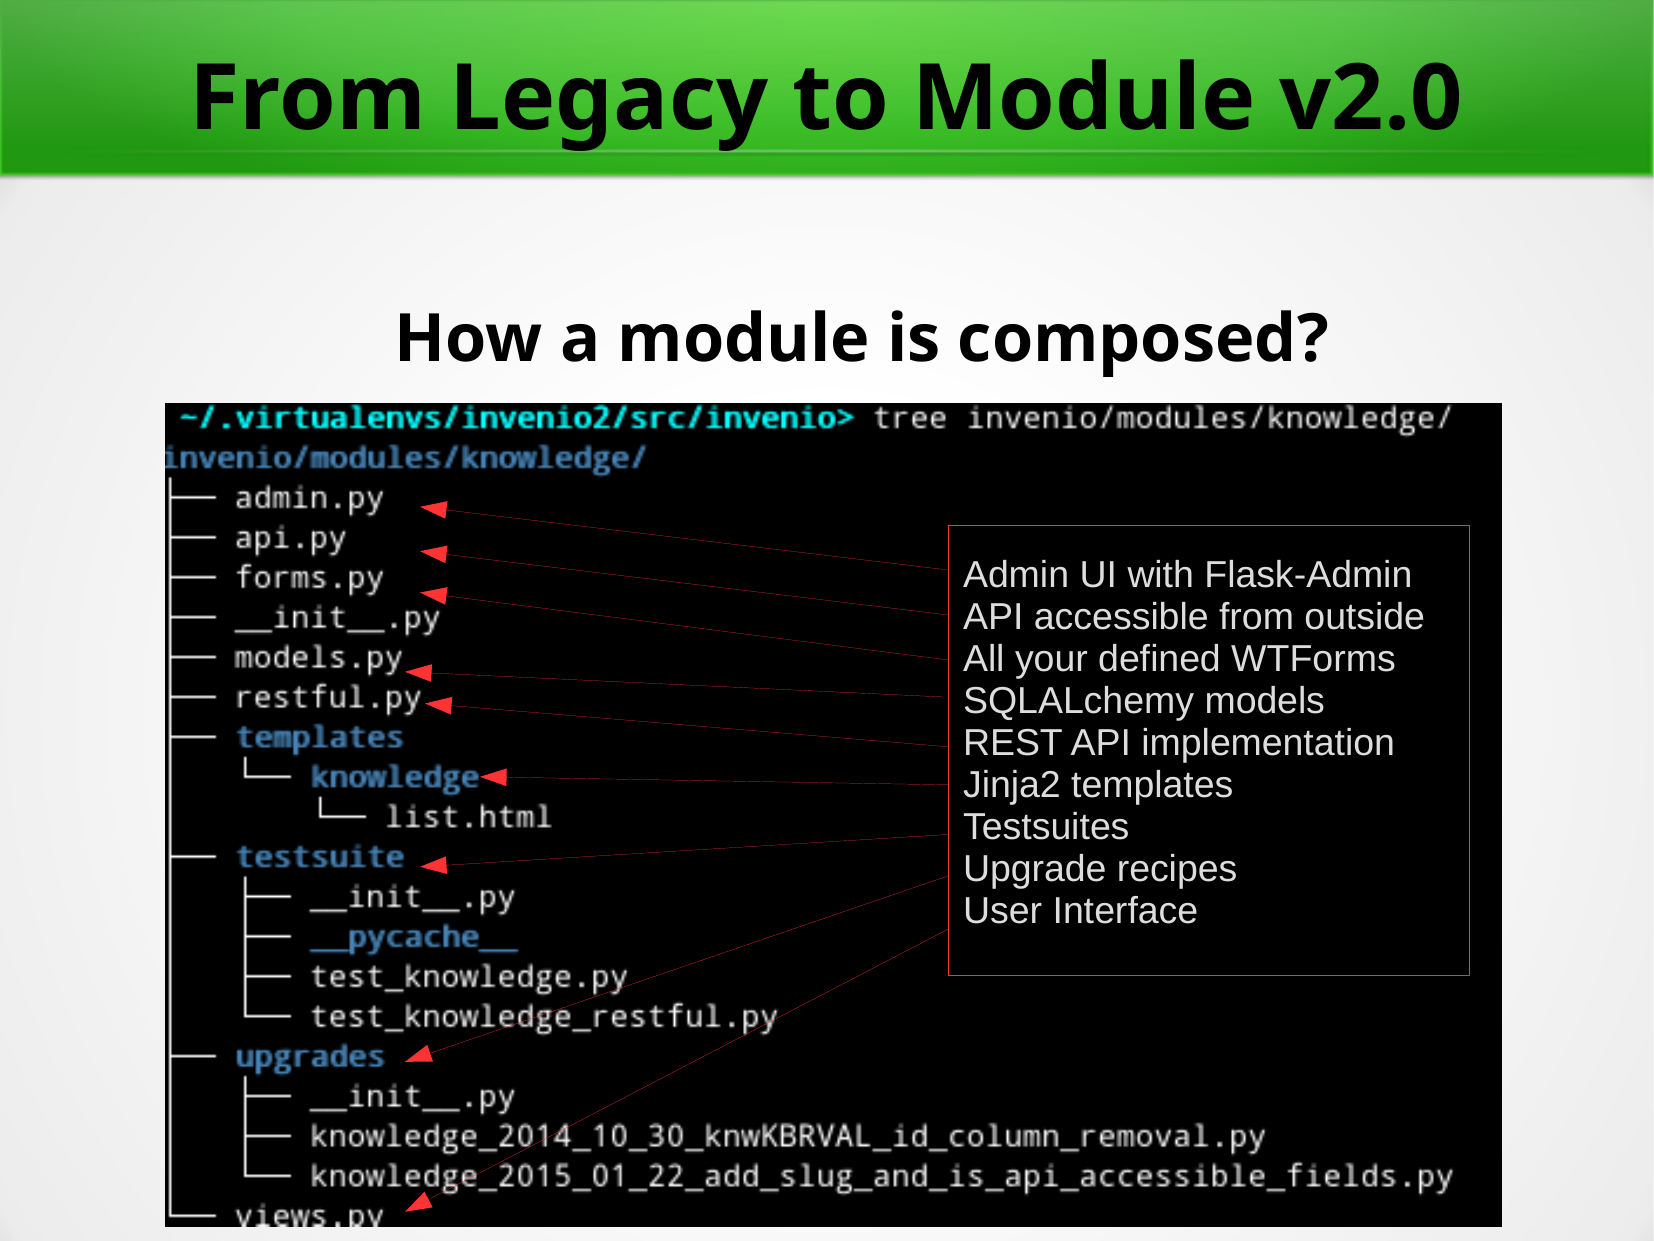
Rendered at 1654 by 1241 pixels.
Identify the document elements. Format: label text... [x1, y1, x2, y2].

list How a module is composed? [82, 290, 1571, 1010]
text_box Admin UI with Flask-Admin API accessible from outside All your defined WTForms SQLALchemy models REST API implementation Jinja2 templates Testsuites Upgrade recipes User Interface [949, 546, 1441, 939]
title From Legacy to Module v2.0 [82, 0, 1571, 198]
picture [0, 0, 1654, 1241]
